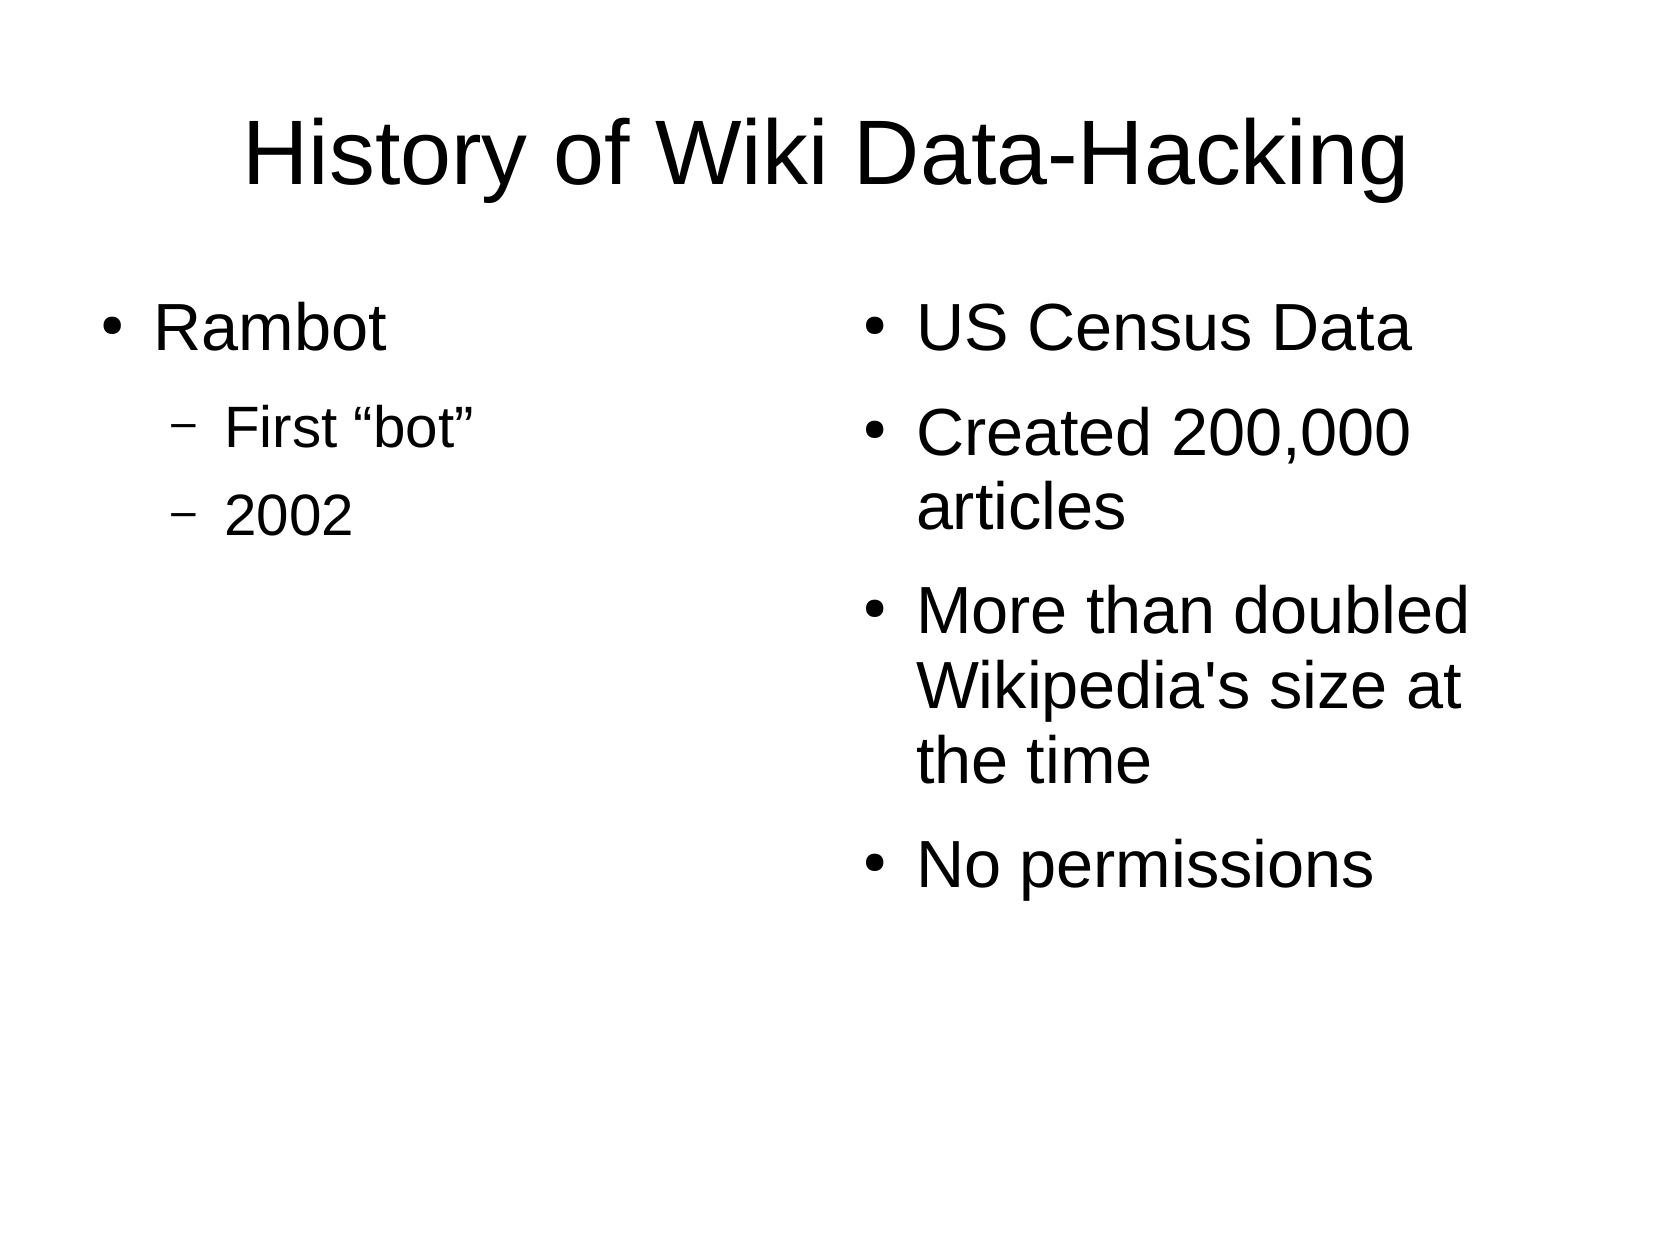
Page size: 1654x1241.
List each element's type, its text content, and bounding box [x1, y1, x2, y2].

list US Census Data Created 200,000 articles More than doubled Wikipedia's size at the time No permissions [845, 290, 1572, 1010]
title History of Wiki Data-Hacking [82, 49, 1571, 257]
list Rambot First “bot” 2002 [82, 290, 809, 1010]
